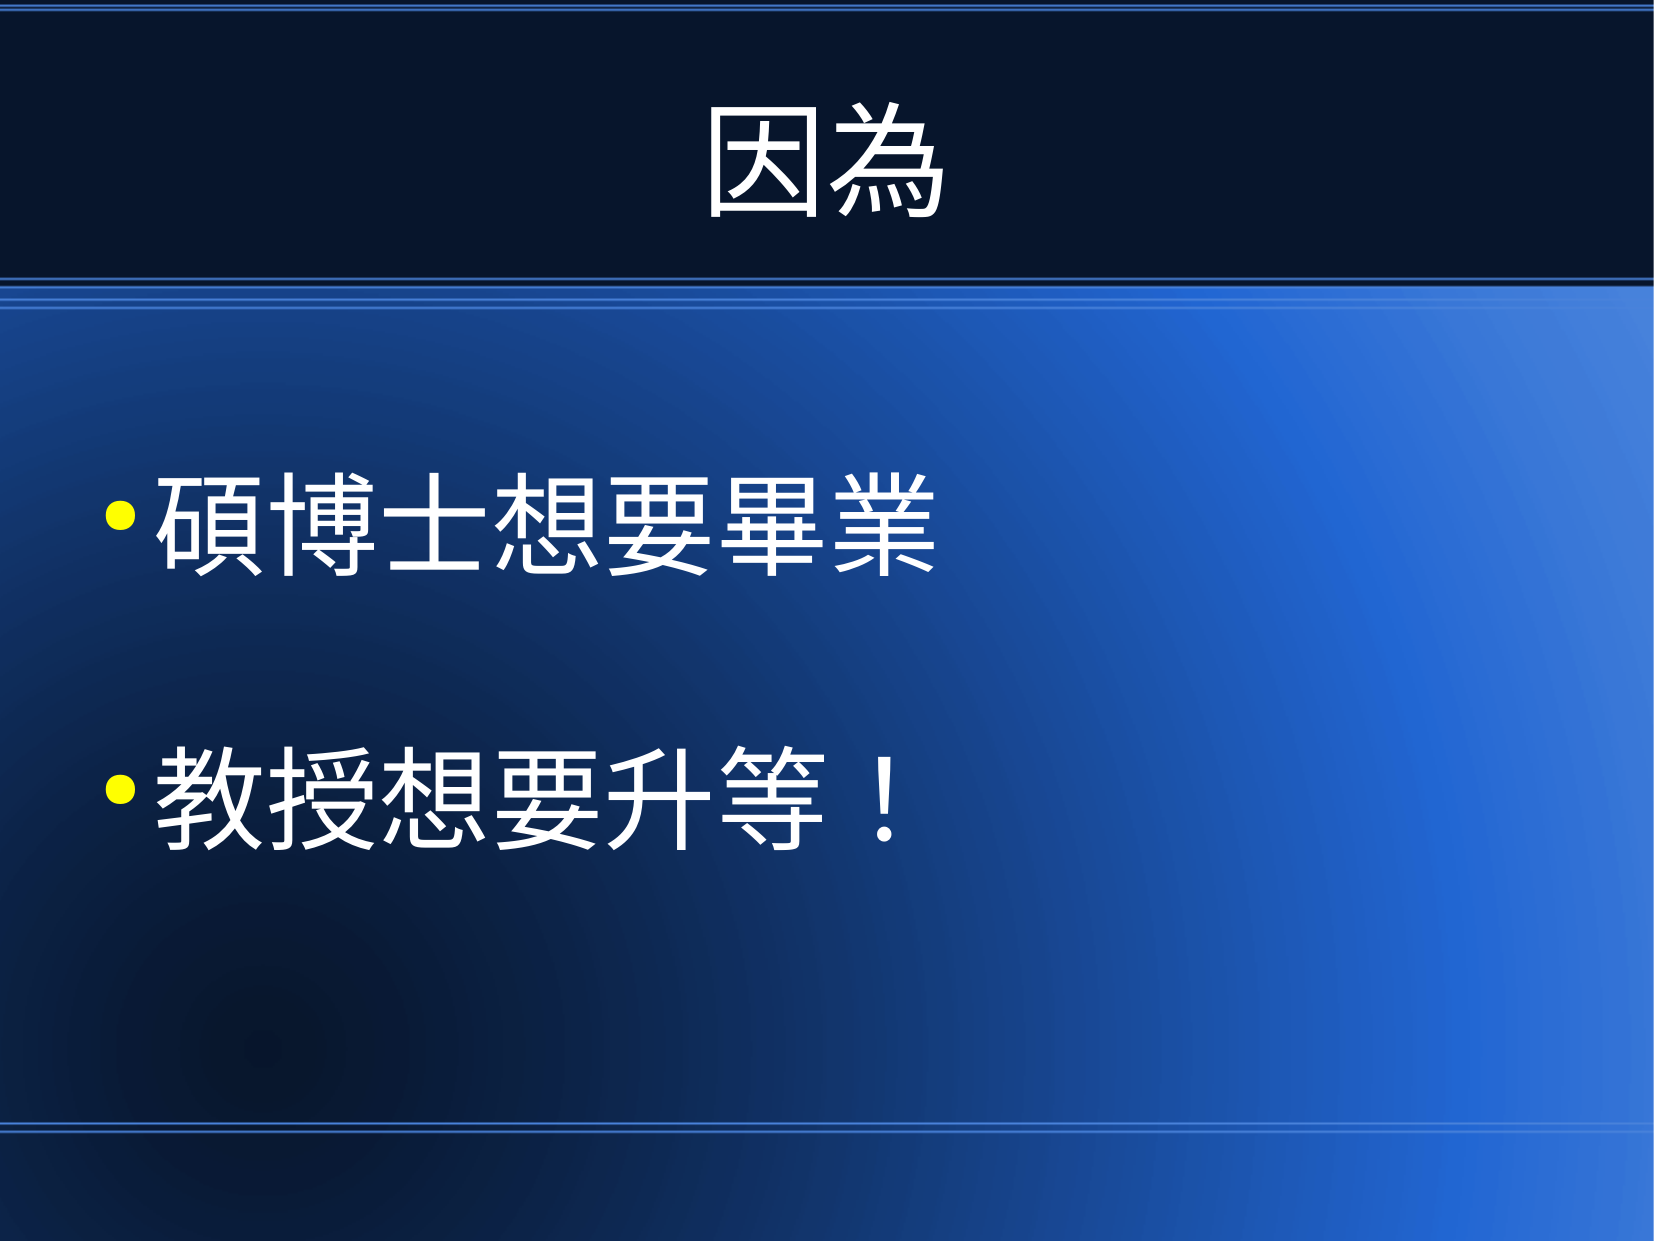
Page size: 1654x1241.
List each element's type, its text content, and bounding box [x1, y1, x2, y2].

title 因為 [82, 49, 1571, 257]
list 碩博士想要畢業 教授想要升等！ [82, 355, 1571, 1241]
picture [0, 0, 1654, 1241]
